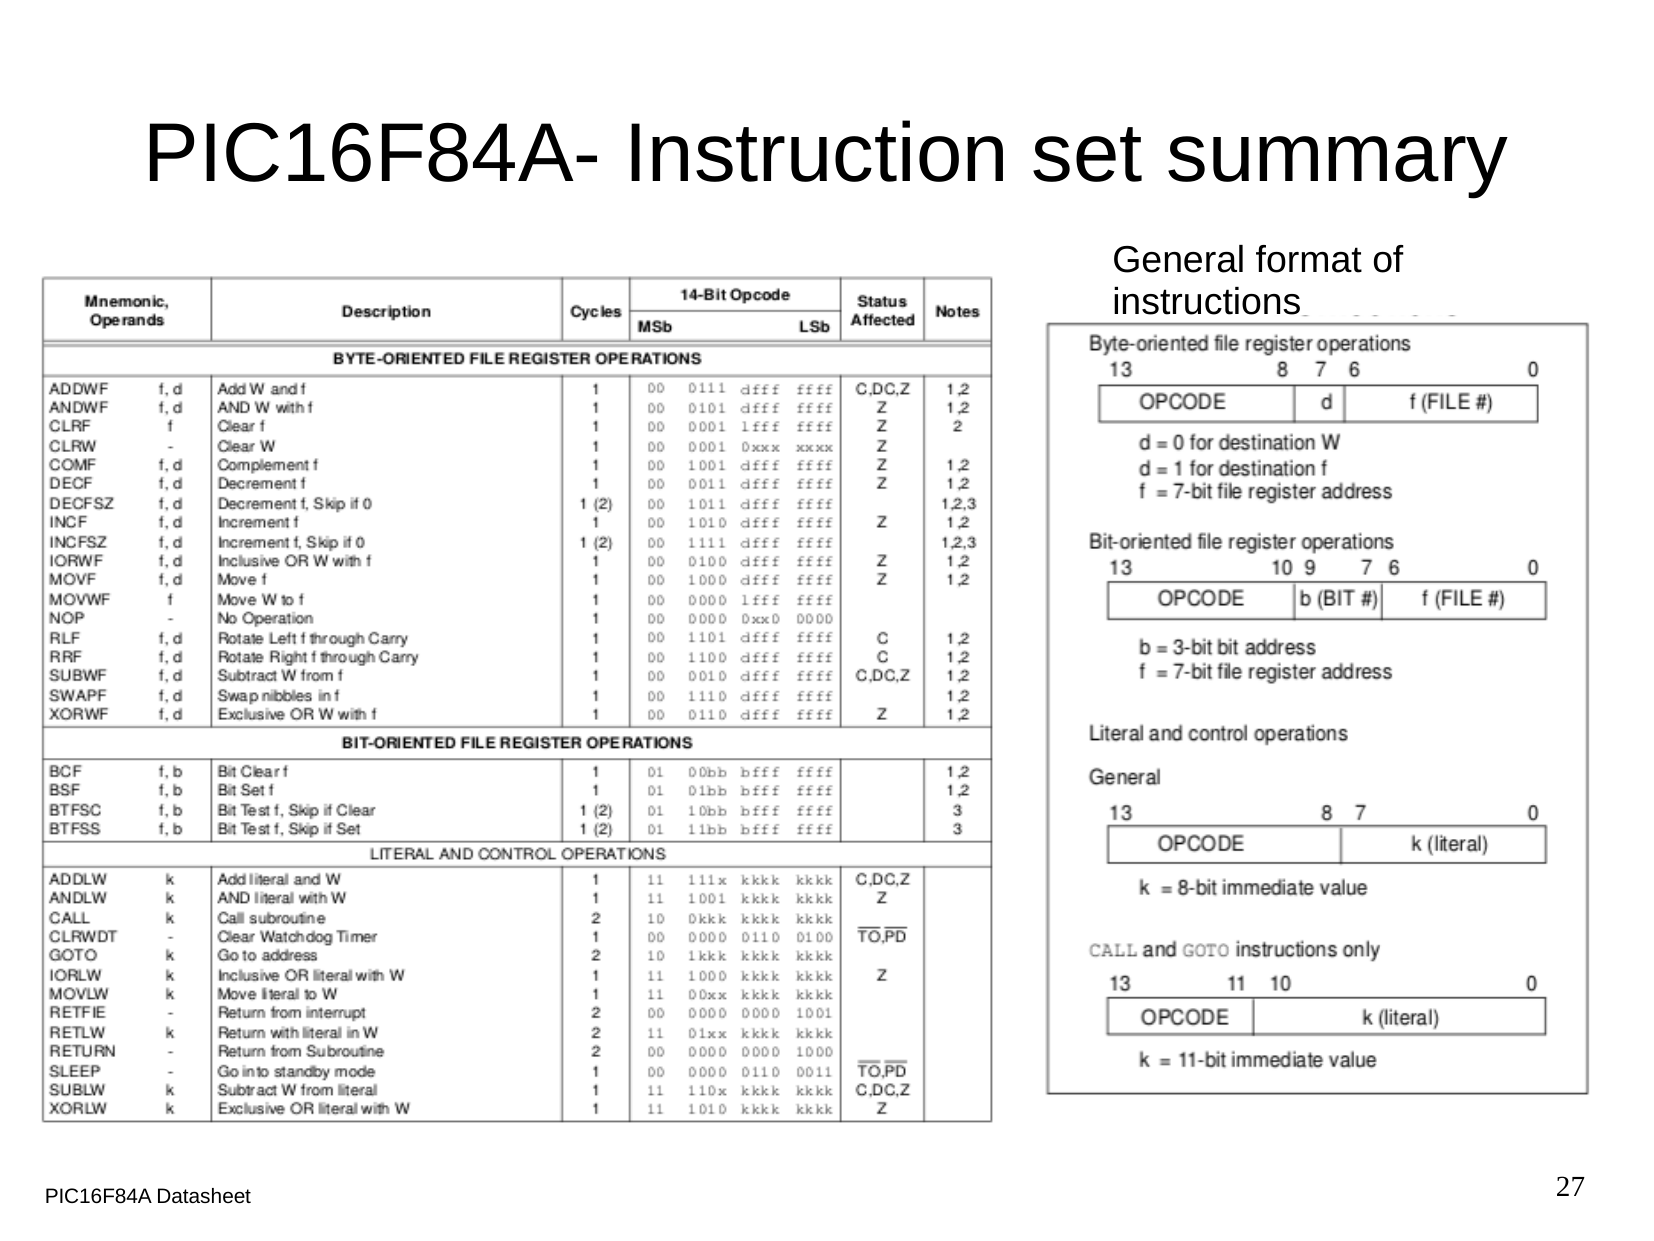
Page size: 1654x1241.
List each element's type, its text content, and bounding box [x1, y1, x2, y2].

title PIC16F84A- Instruction set summary [82, 49, 1571, 257]
picture [30, 270, 1021, 1126]
picture [1035, 315, 1606, 1111]
text_box PIC16F84A Datasheet [30, 1176, 316, 1216]
text_box General format of instructions [1097, 231, 1561, 331]
